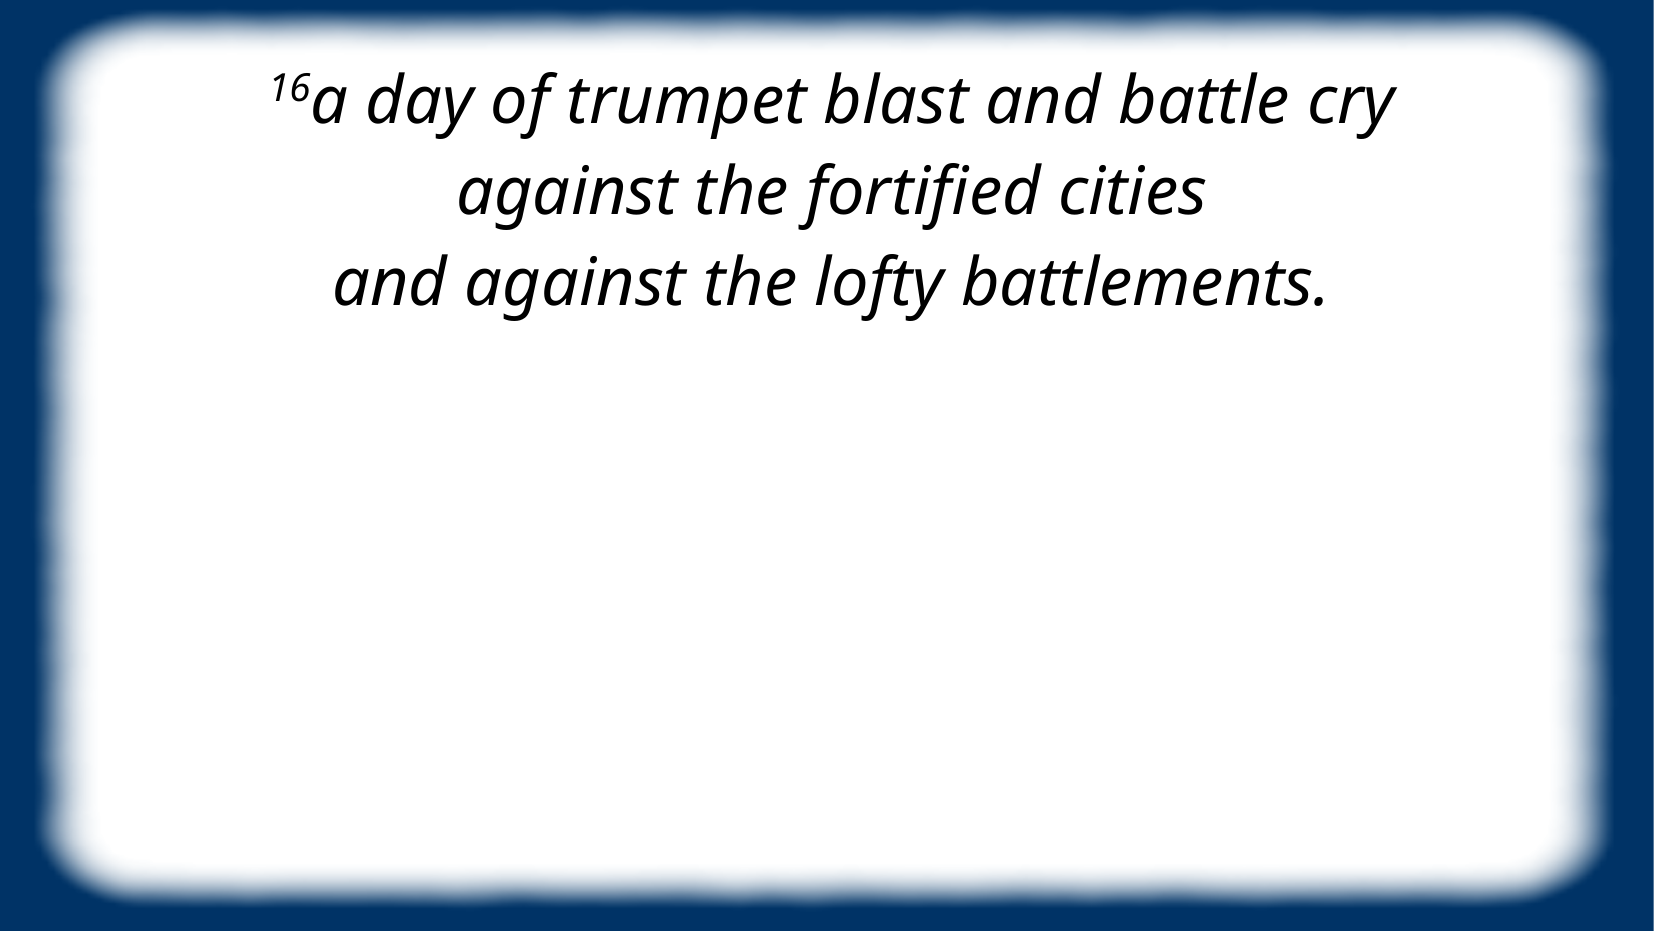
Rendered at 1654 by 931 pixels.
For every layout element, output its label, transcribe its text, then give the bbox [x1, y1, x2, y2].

picture [0, 0, 1654, 931]
text_box 16a day of trumpet blast and battle cry against the fortified cities and against the lofty battlements. [105, 45, 1561, 376]
